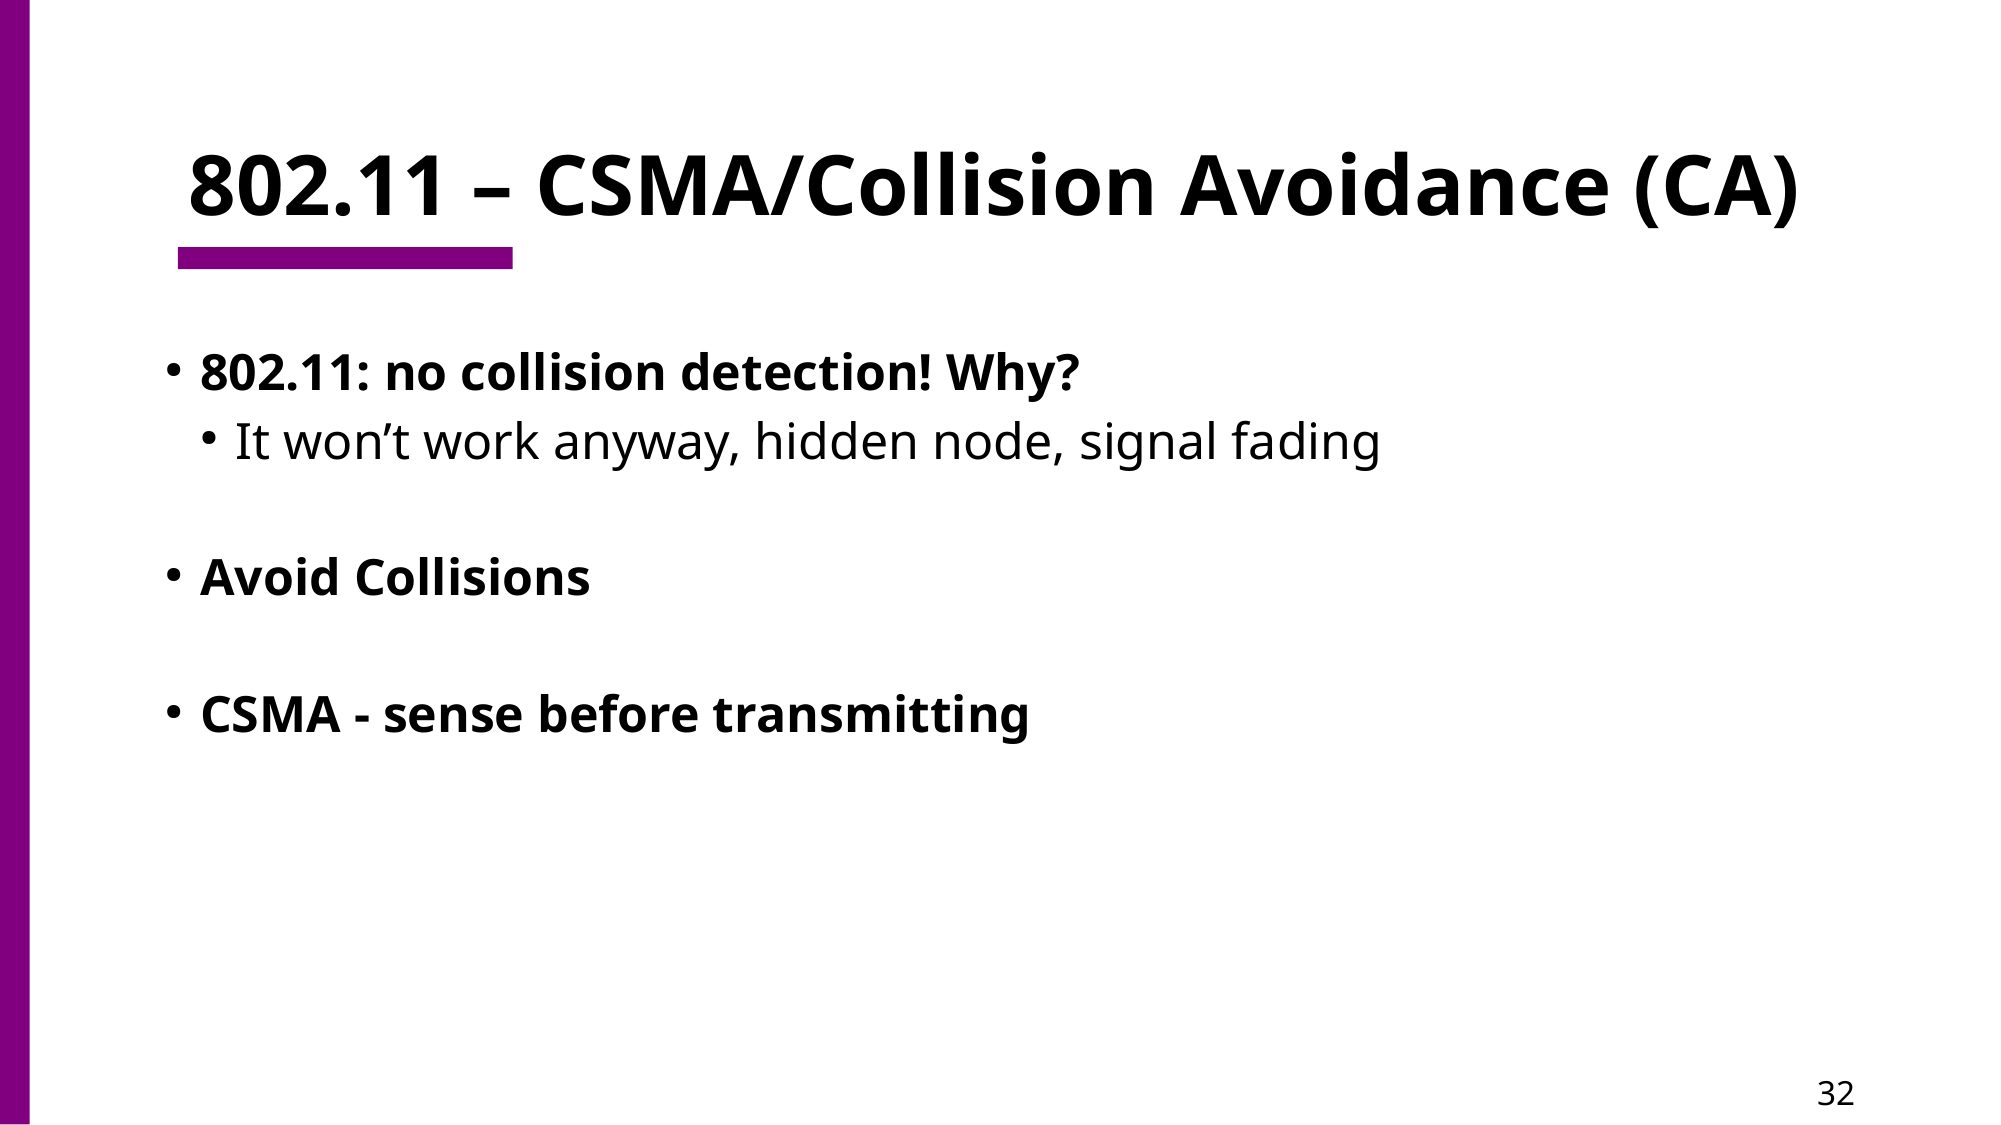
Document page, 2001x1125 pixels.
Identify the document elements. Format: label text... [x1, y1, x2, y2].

text_box 802.11: no collision detection! Why? It won’t work anyway, hidden node, signal fading Avoid Collisions CSMA - sense before transmitting [150, 329, 1561, 833]
title 802.11 – CSMA/Collision Avoidance (CA) [138, 24, 1951, 240]
